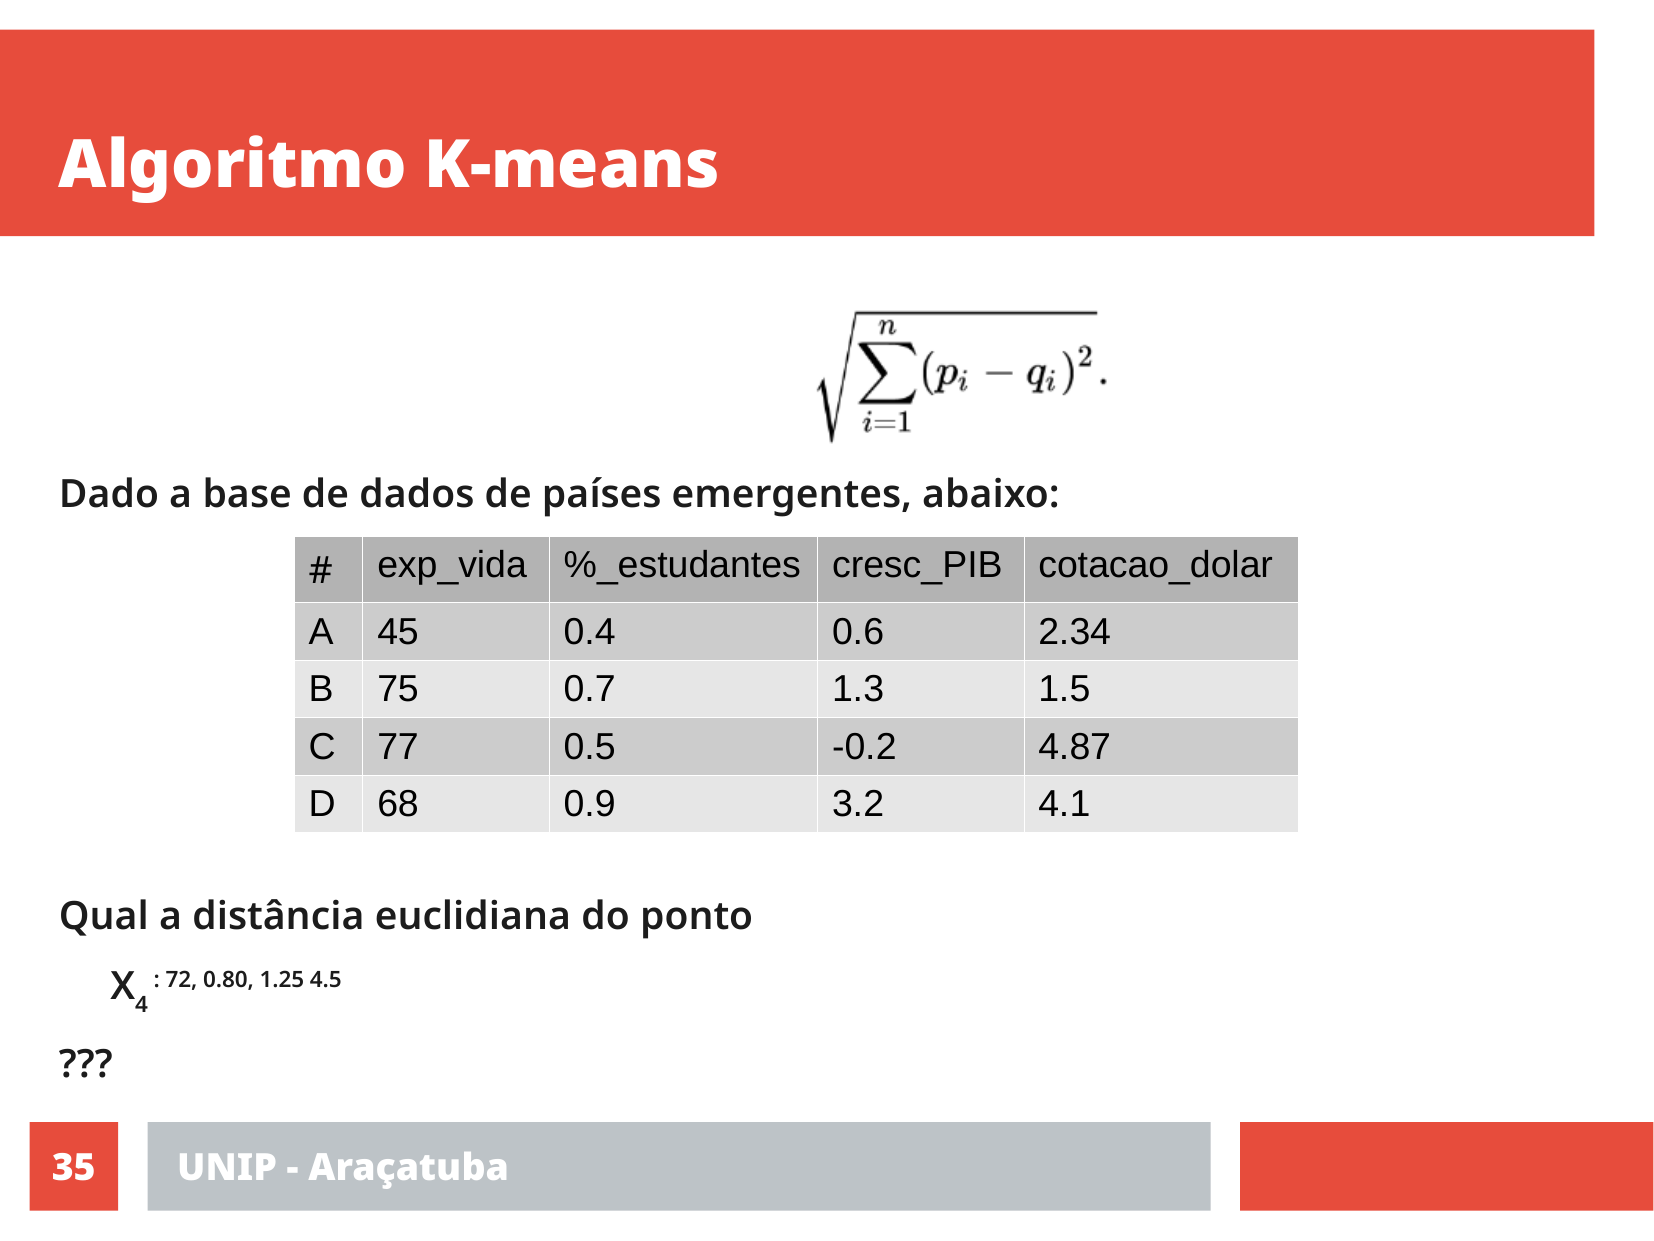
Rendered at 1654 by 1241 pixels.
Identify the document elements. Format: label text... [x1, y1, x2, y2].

table_header exp_vida [363, 537, 549, 602]
table_cell 45 [363, 603, 549, 660]
title Algoritmo K-means [59, 59, 1595, 207]
table_cell 0.4 [550, 603, 817, 660]
table_cell 1.3 [818, 661, 1024, 717]
table_cell 4.1 [1025, 776, 1298, 832]
table_header cotacao_dolar [1025, 537, 1298, 602]
table_header %_estudantes [550, 537, 817, 602]
table_cell D [295, 776, 362, 832]
table_cell 77 [363, 718, 549, 775]
table_cell A [295, 603, 362, 660]
table_cell 0.9 [550, 776, 817, 832]
list Dado a base de dados de países emergentes, abaixo: Qual a distância euclidiana do ponto X4 : 72, 0.80, 1.25 4.5 ??? [59, 324, 1565, 1093]
table_cell 68 [363, 776, 549, 832]
table_cell 1.5 [1025, 661, 1298, 717]
table_cell 2.34 [1025, 603, 1298, 660]
table_cell 4.87 [1025, 718, 1298, 775]
table_cell 0.5 [550, 718, 817, 775]
picture [811, 281, 1124, 472]
table_header # [295, 537, 362, 602]
table_cell B [295, 661, 362, 717]
table_header cresc_PIB [818, 537, 1024, 602]
table_cell 3.2 [818, 776, 1024, 832]
table_cell C [295, 718, 362, 775]
table_cell 75 [363, 661, 549, 717]
table_cell 0.7 [550, 661, 817, 717]
table_cell 0.6 [818, 603, 1024, 660]
table_cell -0.2 [818, 718, 1024, 775]
